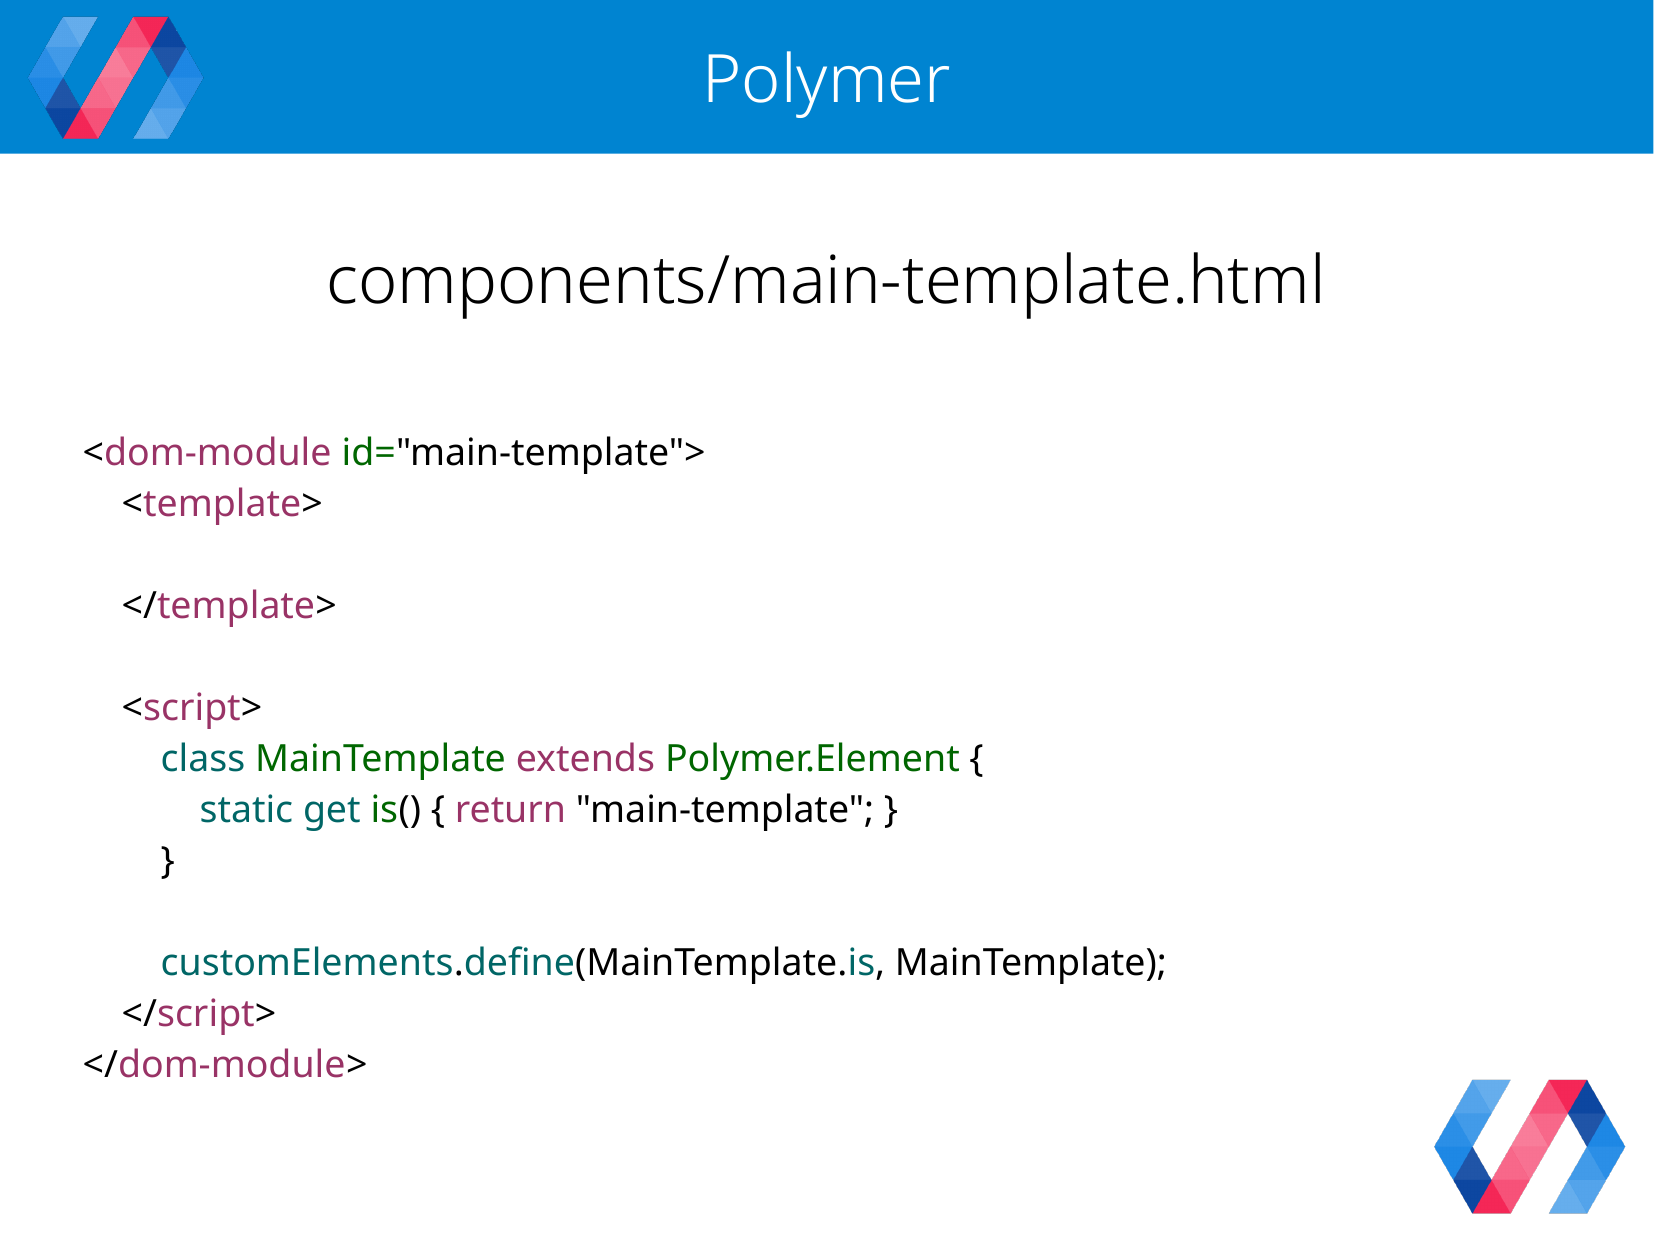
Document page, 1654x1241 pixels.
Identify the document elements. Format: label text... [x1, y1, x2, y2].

picture [1429, 1076, 1630, 1217]
title Polymer [0, 0, 1654, 154]
text_box components/main-template.html <dom-module id="main-template"> <template> </template> <script> class MainTemplate extends Polymer.Element { static get is() { return "main-template"; } } customElements.define(MainTemplate.is, MainTemplate); </script> </dom-module> [82, 232, 1571, 1078]
picture [23, 13, 208, 142]
